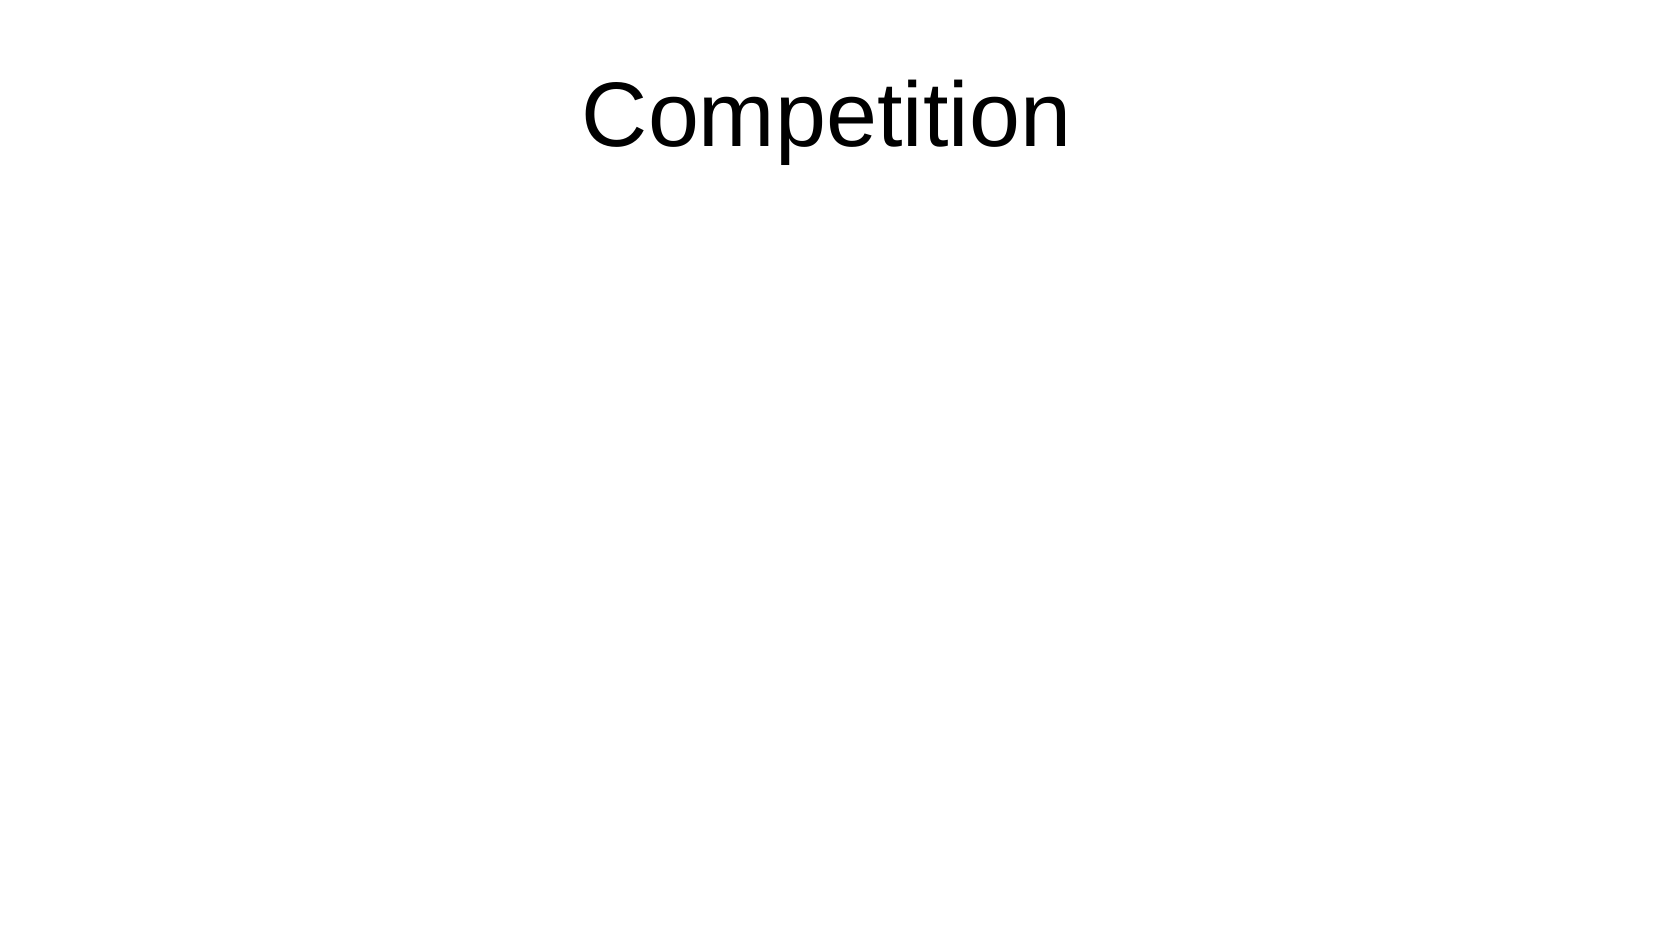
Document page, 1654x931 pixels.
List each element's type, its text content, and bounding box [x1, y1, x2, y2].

title Competition [82, 37, 1571, 193]
